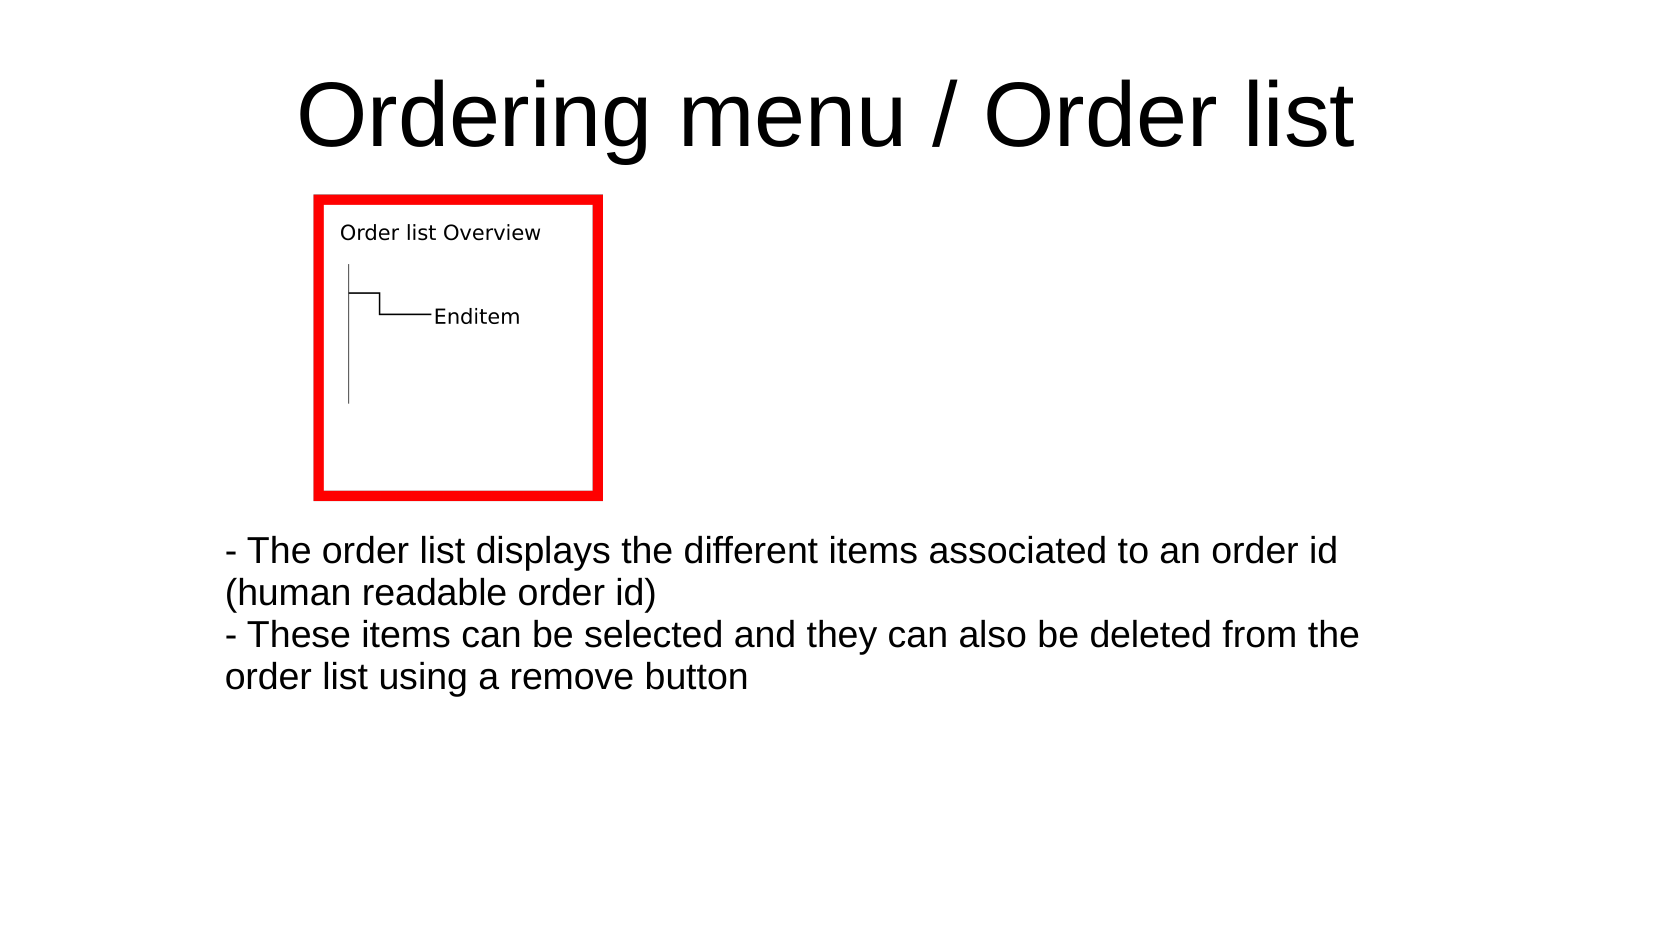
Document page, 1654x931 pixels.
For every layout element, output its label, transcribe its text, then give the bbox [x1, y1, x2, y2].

title Ordering menu / Order list [82, 37, 1571, 193]
picture [30, 171, 603, 646]
text_box - The order list displays the different items associated to an order id (human readable order id) - These items can be selected and they can also be deleted from the order list using a remove button [210, 522, 1471, 706]
